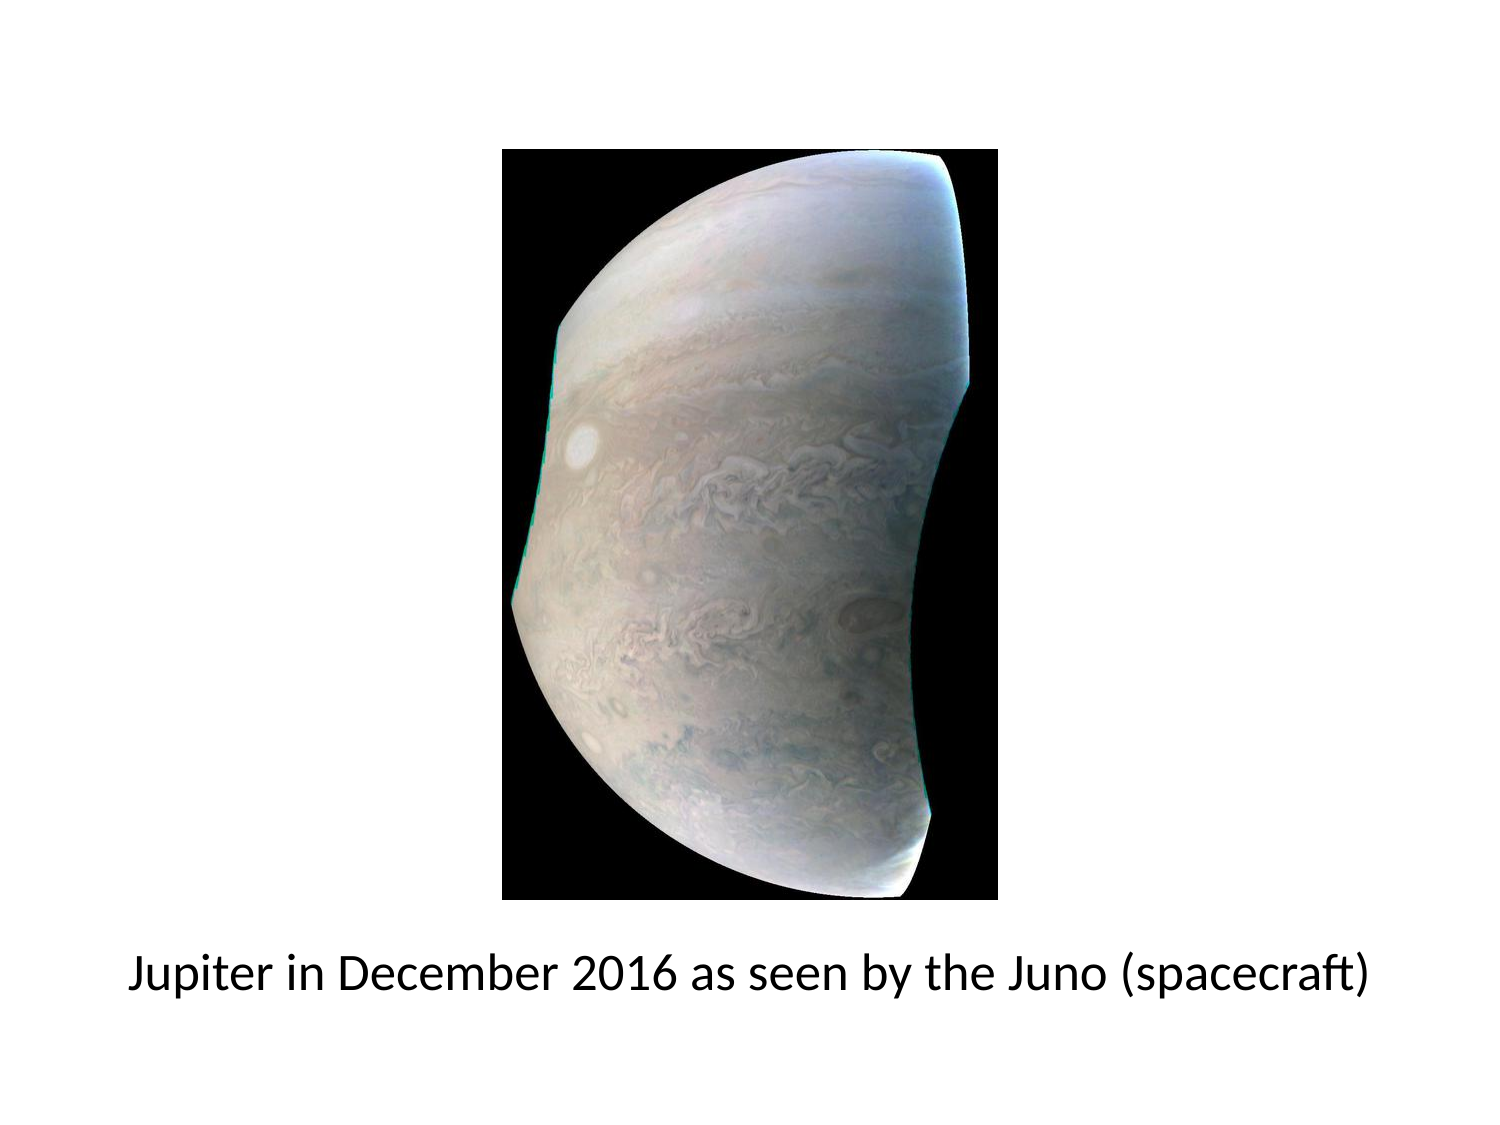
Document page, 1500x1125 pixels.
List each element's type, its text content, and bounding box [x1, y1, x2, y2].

text_box Jupiter in December 2016 as seen by the Juno (spacecraft) [113, 930, 1387, 1009]
picture [502, 149, 998, 900]
